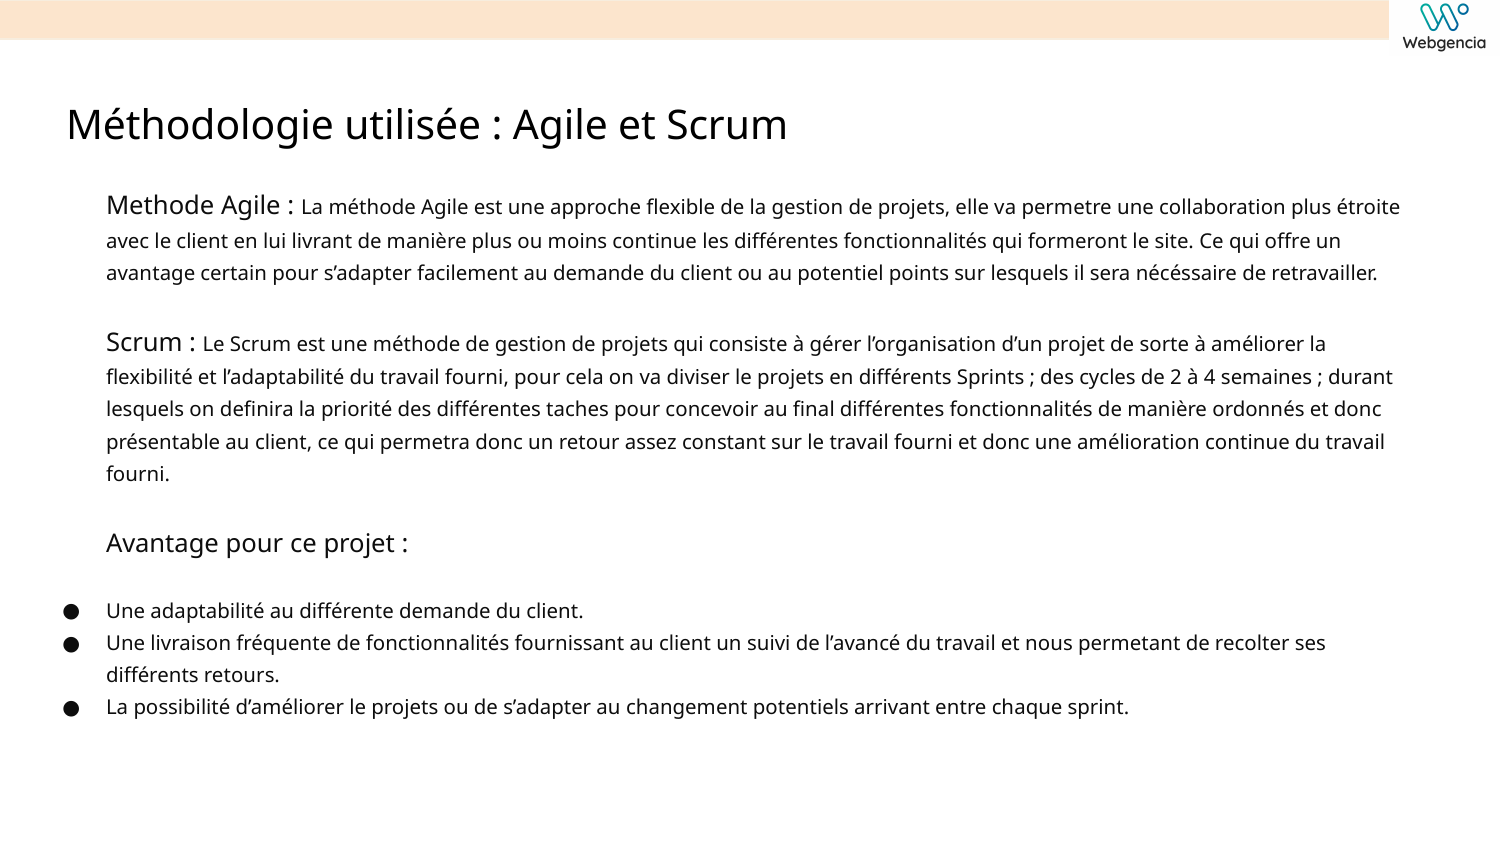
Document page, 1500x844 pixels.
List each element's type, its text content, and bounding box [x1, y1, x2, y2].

text_box [0, 0, 1389, 40]
picture [1389, 0, 1500, 56]
list Methode Agile : La méthode Agile est une approche flexible de la gestion de projets, elle va permetre une collaboration plus étroite avec le client en lui livrant de manière plus ou moins continue les différentes fonctionnalités qui formeront le site. Ce qui offre un avantage certain pour s’adapter facilement au demande du client ou au potentiel points sur lesquels il sera nécéssaire de retravailler. Scrum : Le Scrum est une méthode de gestion de projets qui consiste à gérer l’organisation d’un projet de sorte à améliorer la flexibilité et l’adaptabilité du travail fourni, pour cela on va diviser le projets en différents Sprints ; des cycles de 2 à 4 semaines ; durant lesquels on definira la priorité des différentes taches pour concevoir au final différentes fonctionnalités de manière ordonnés et donc présentable au client, ce qui permetra donc un retour assez constant sur le travail fourni et donc une amélioration continue du travail fourni. Avantage pour ce projet : Une adaptabilité au différente demande du client. Une livraison fréquente de fonctionnalités fournissant au client un suivi de l’avancé du travail et nous permetant de recolter ses différents retours. La possibilité d’améliorer le projets ou de s’adapter au changement potentiels arrivant entre chaque sprint. [29, 166, 1428, 768]
title Méthodologie utilisée : Agile et Scrum [51, 72, 1449, 167]
